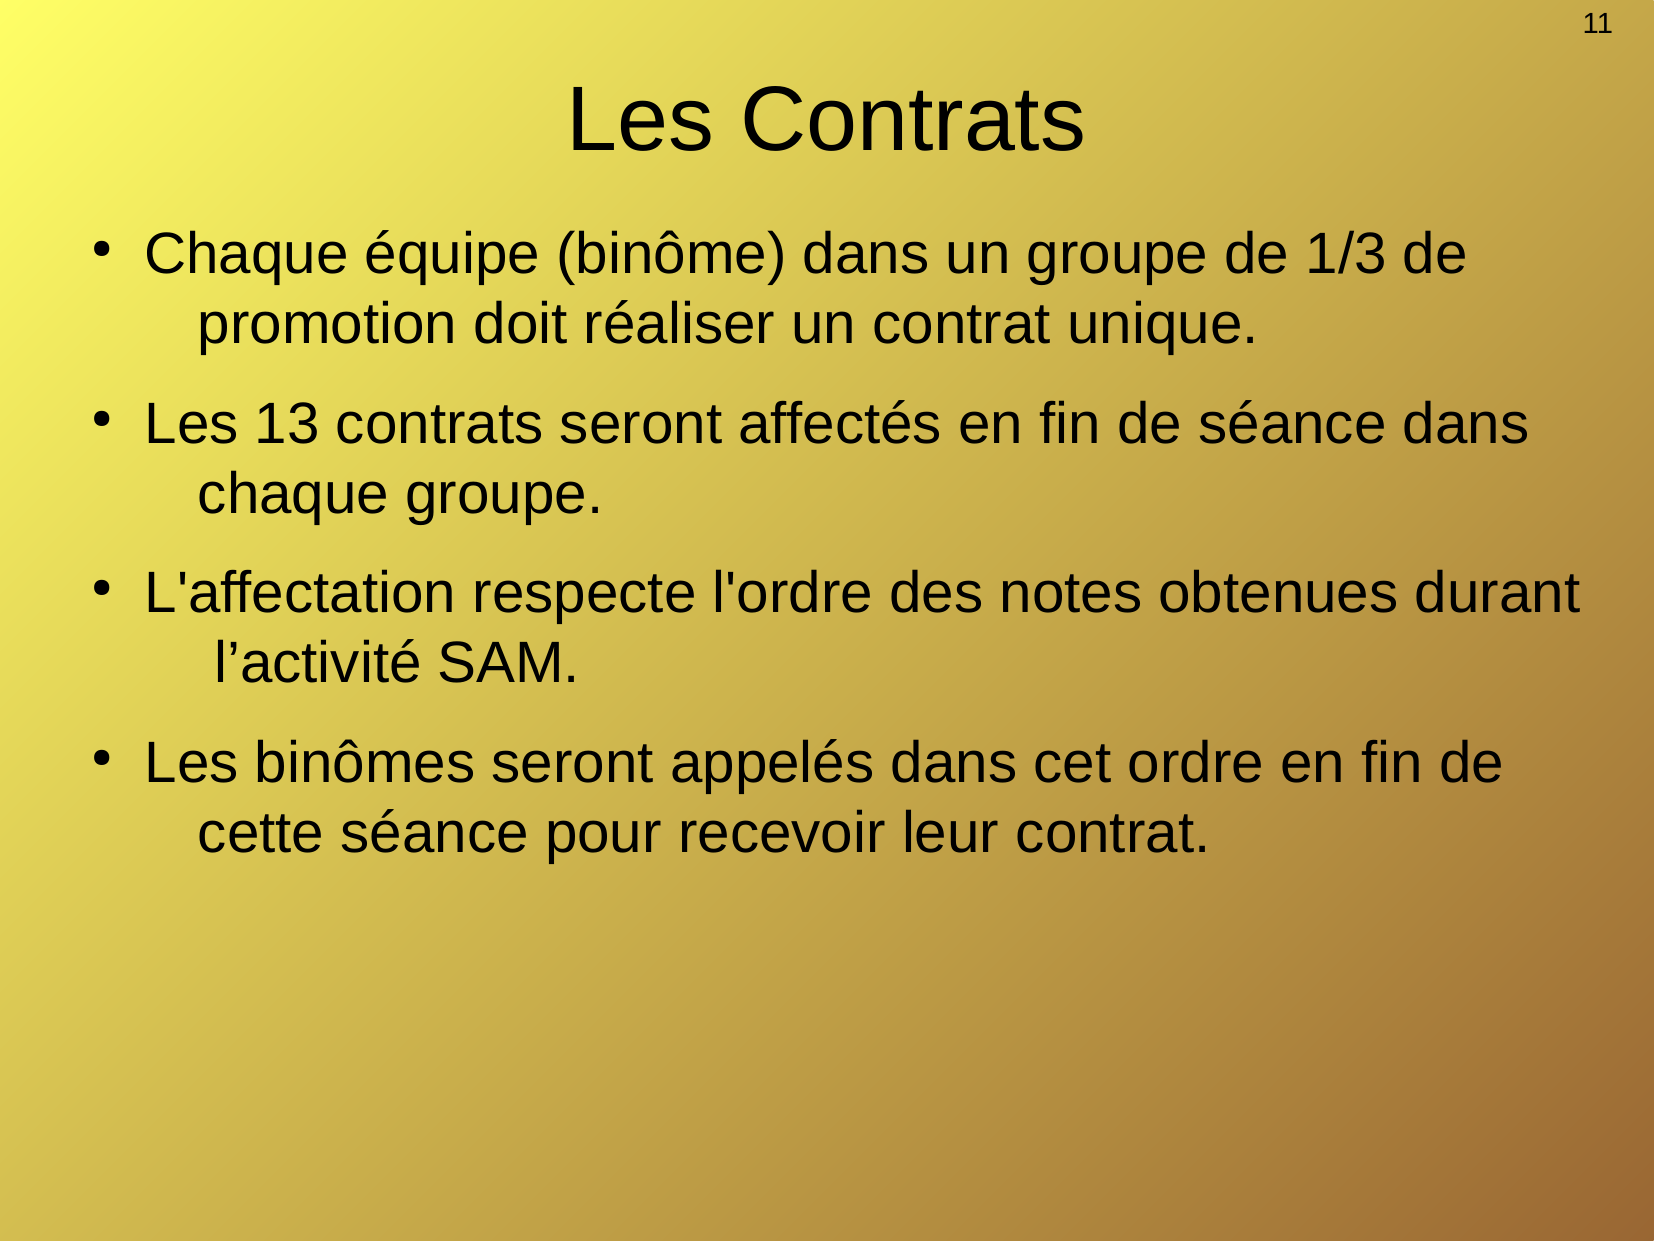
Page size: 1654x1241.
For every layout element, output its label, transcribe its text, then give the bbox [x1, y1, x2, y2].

list Chaque équipe (binôme) dans un groupe de 1/3 de promotion doit réaliser un contrat unique. Les 13 contrats seront affectés en fin de séance dans chaque groupe. L'affectation respecte l'ordre des notes obtenues durant l’activité SAM. Les binômes seront appelés dans cet ordre en fin de cette séance pour recevoir leur contrat. [56, 215, 1598, 1034]
text_box <numéro> [1567, 0, 1654, 48]
title Les Contrats [82, 49, 1571, 178]
